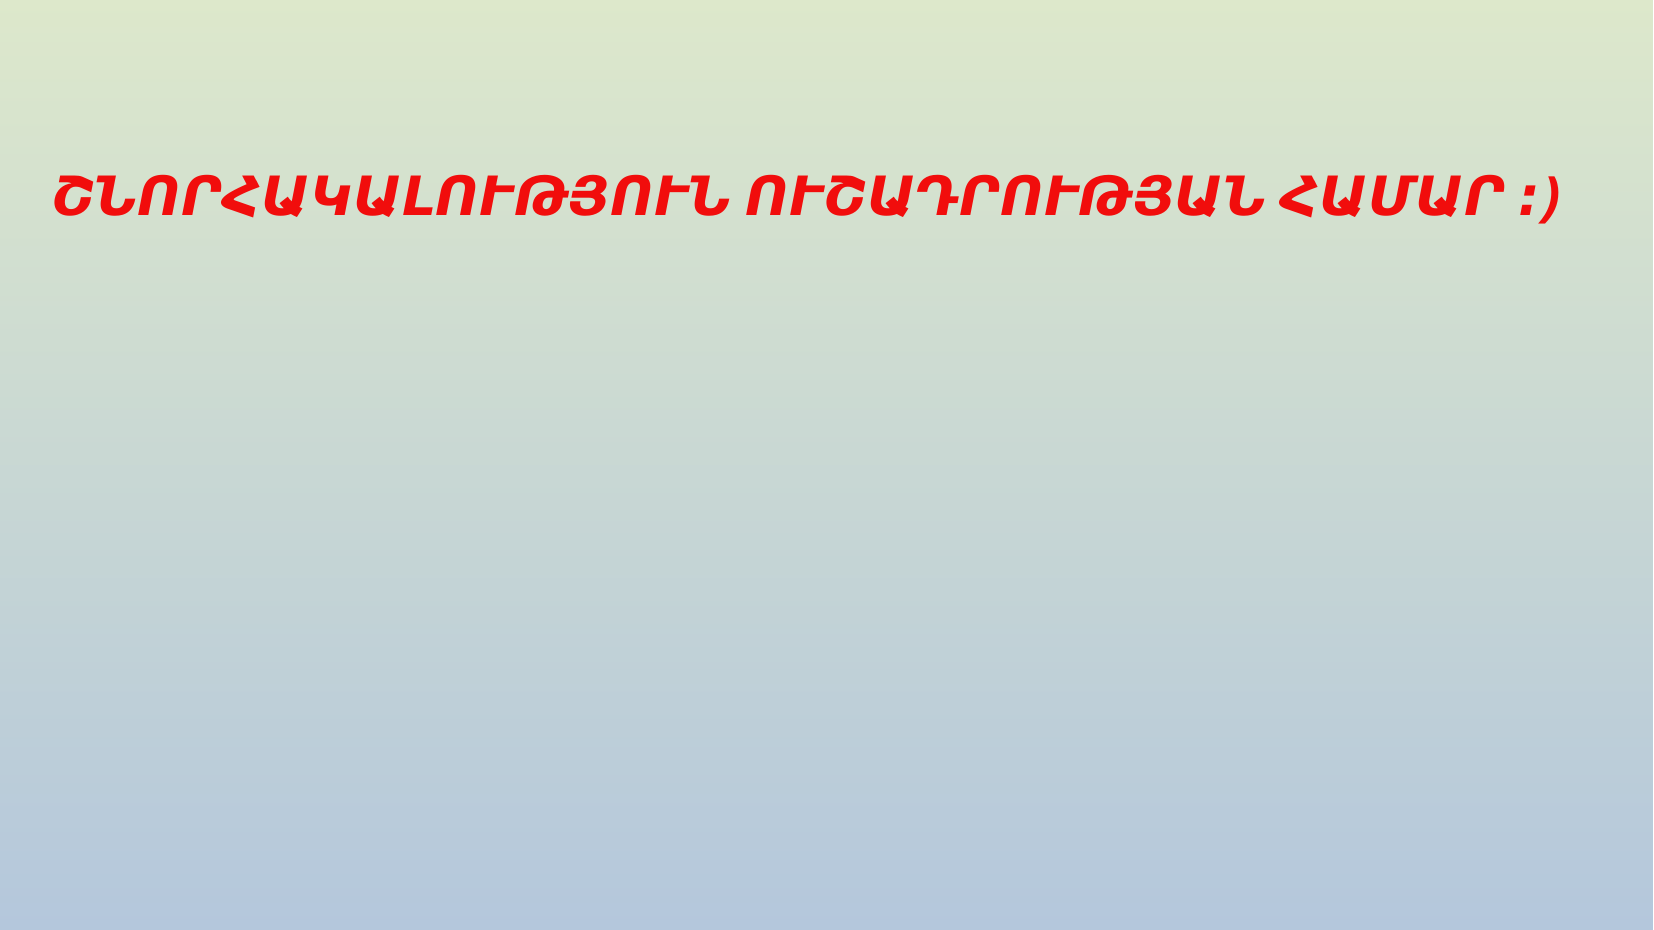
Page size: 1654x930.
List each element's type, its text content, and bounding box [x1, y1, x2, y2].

text_box ՇՆՈՐՀԱԿԱԼՈՒԹՅՈՒՆ ՈՒՇԱԴՐՈՒԹՅԱՆ ՀԱՄԱՐ ։) [37, 150, 1651, 399]
